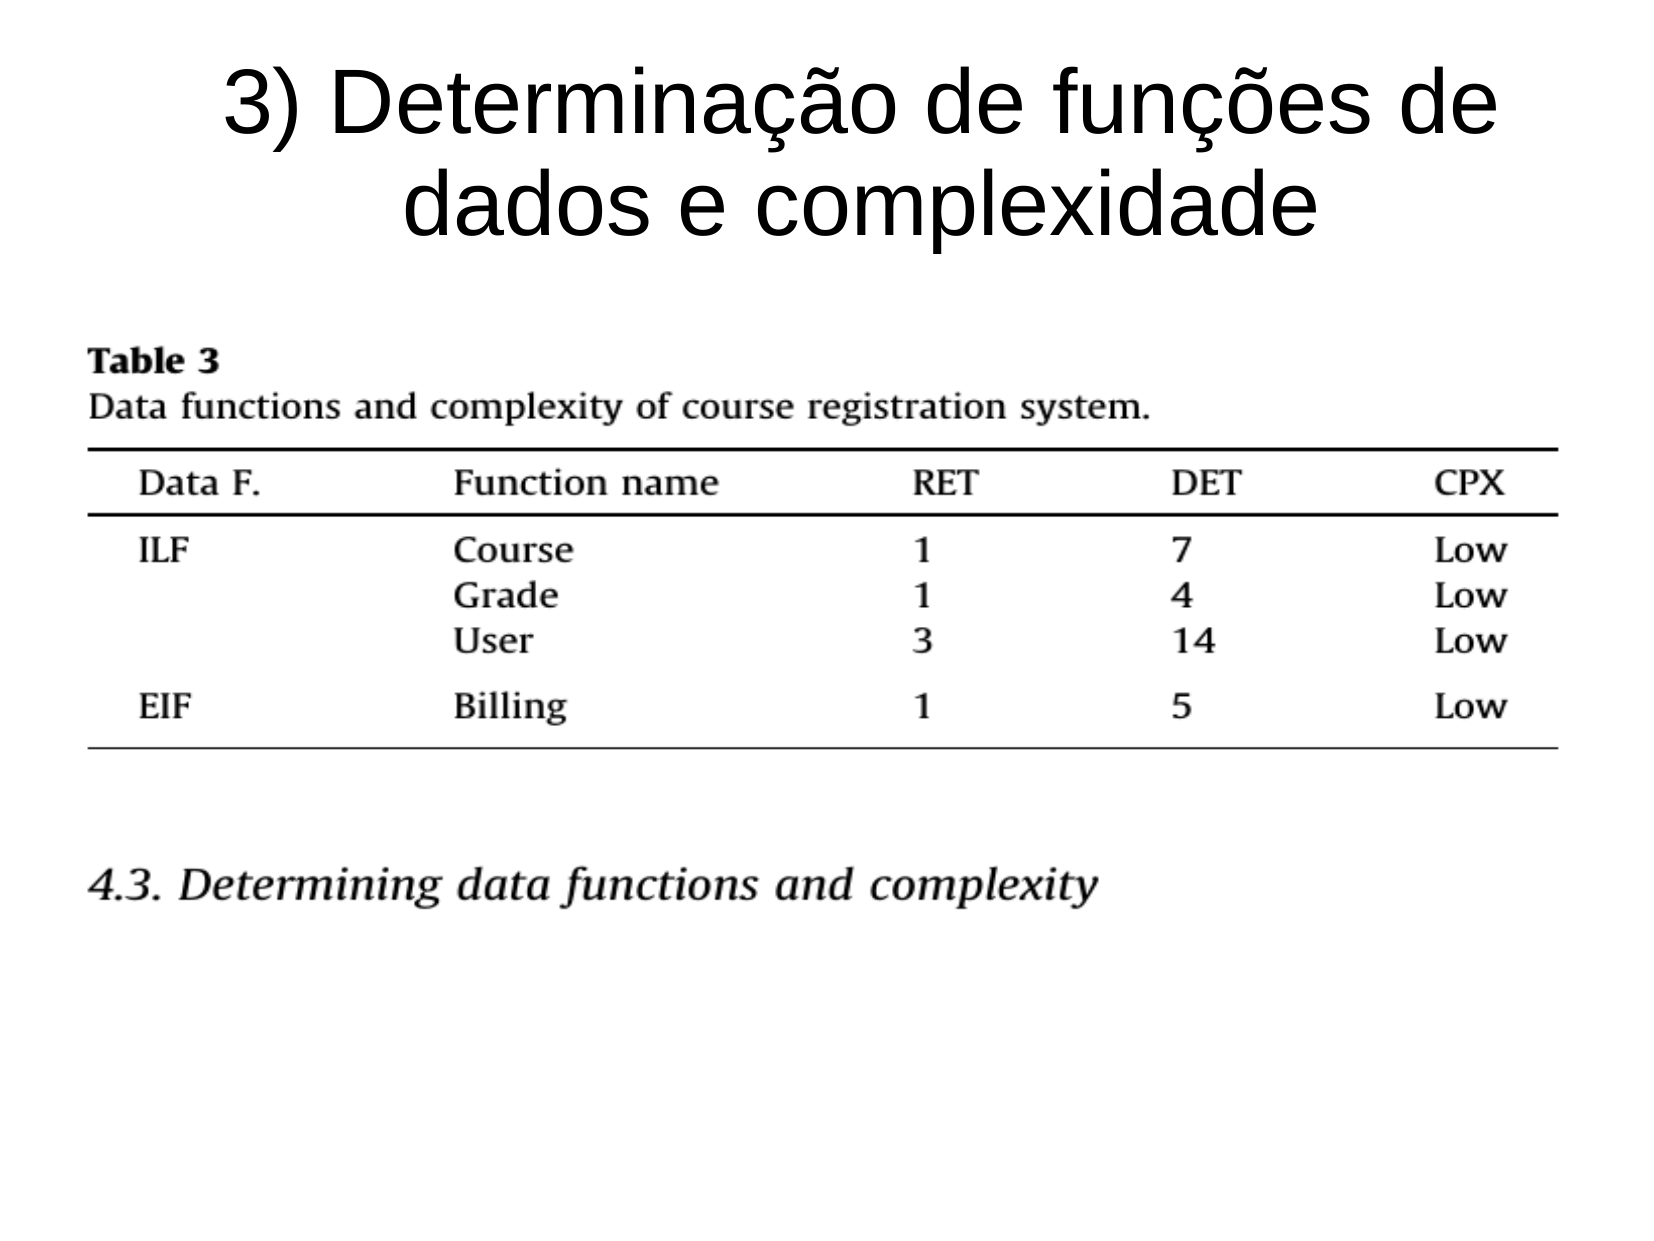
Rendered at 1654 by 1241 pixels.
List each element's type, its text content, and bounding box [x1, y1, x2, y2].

title 3) Determinação de funções de dados e complexidade [82, 49, 1571, 257]
picture [62, 330, 1583, 922]
